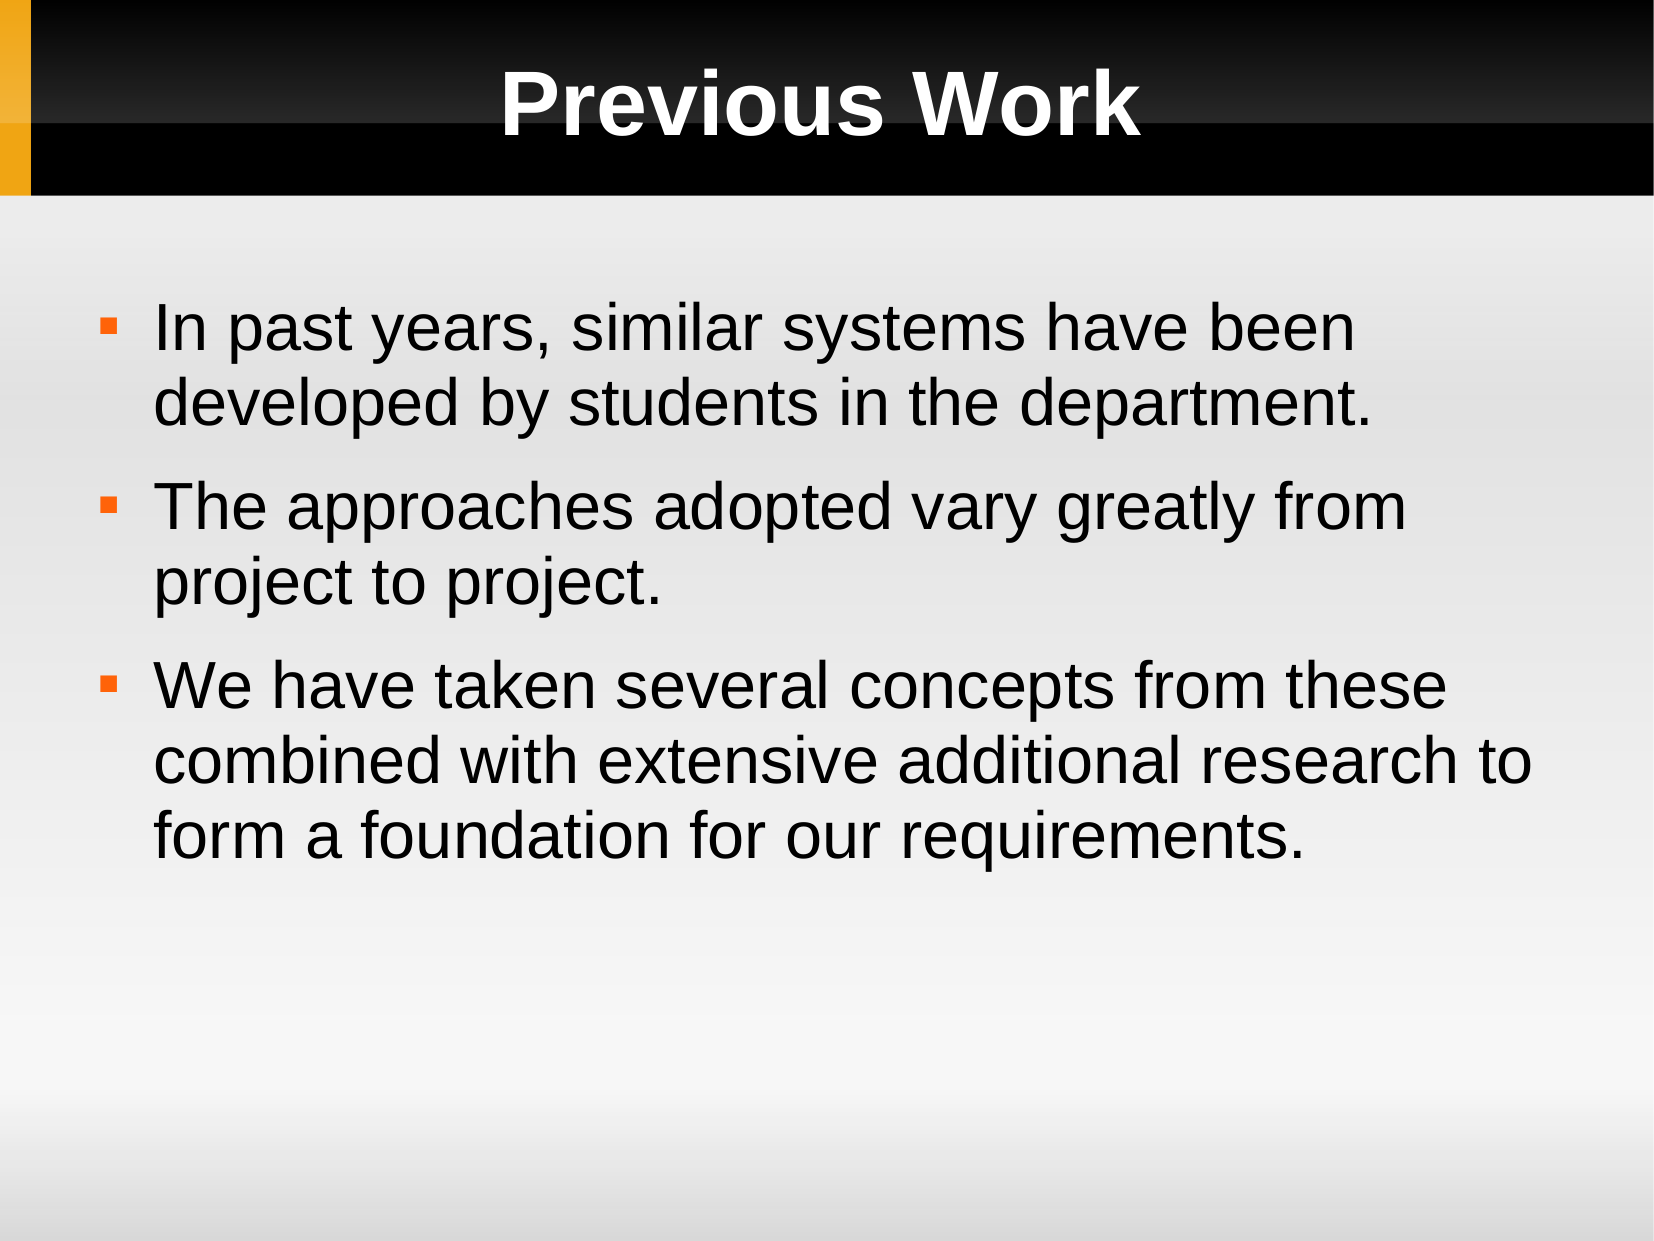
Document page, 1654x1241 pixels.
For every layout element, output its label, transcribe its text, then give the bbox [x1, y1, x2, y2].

list In past years, similar systems have been developed by students in the department. The approaches adopted vary greatly from project to project. We have taken several concepts from these combined with extensive additional research to form a foundation for our requirements. [82, 290, 1571, 1109]
picture [0, 0, 1654, 1241]
title Previous Work [76, 0, 1565, 208]
